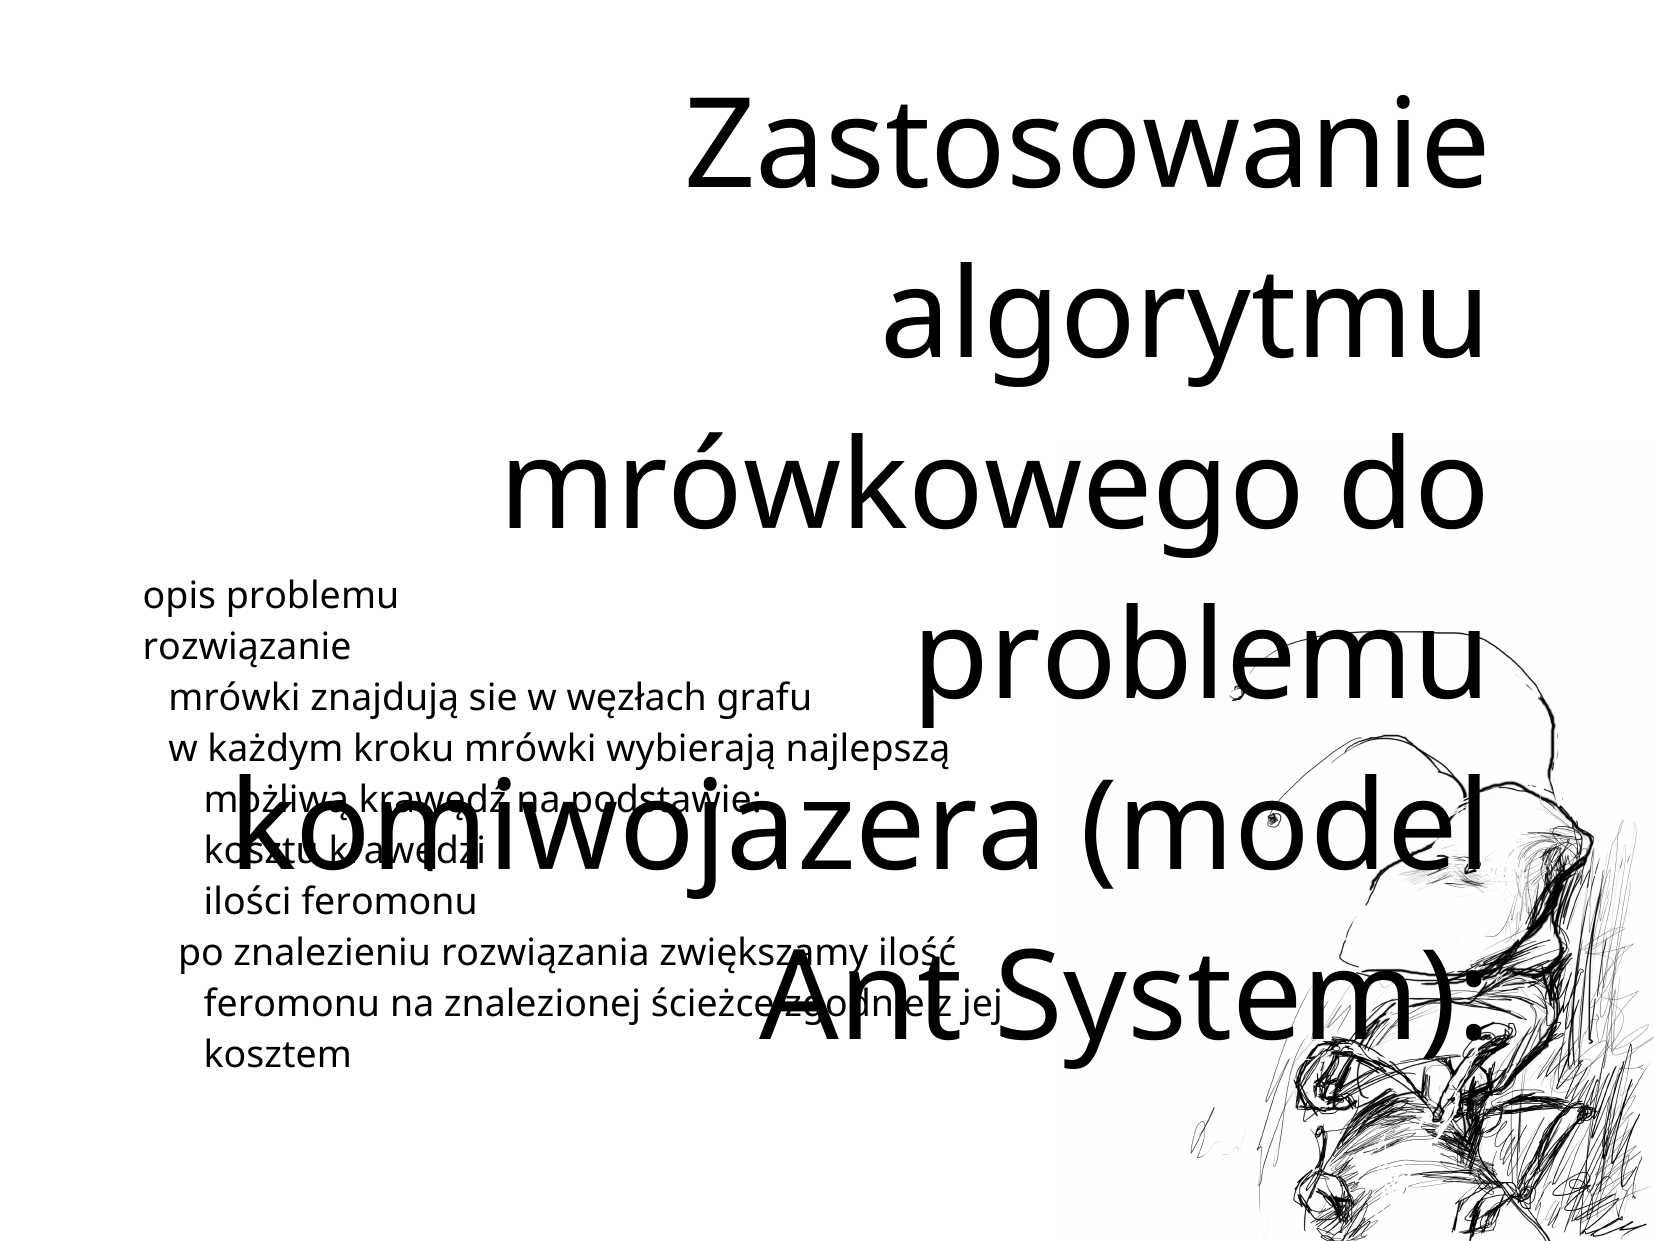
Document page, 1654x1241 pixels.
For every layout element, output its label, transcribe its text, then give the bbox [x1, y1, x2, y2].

text_box [88, 413, 1182, 1186]
picture [1062, 442, 1654, 1241]
text_box Zastosowanie algorytmu mrówkowego do problemu komiwojazera (model Ant System): [118, 46, 1506, 678]
picture [1434, 678, 1467, 690]
text_box opis problemu rozwiązanie mrówki znajdują sie w węzłach grafu w każdym kroku mrówki wybierają najlepszą możliwą krawędź na podstawie: kosztu krawędzi ilości feromonu po znalezieniu rozwiązania zwiększamy ilość feromonu na znalezionej ścieżce zgodnie z jej kosztem [118, 561, 1093, 1077]
